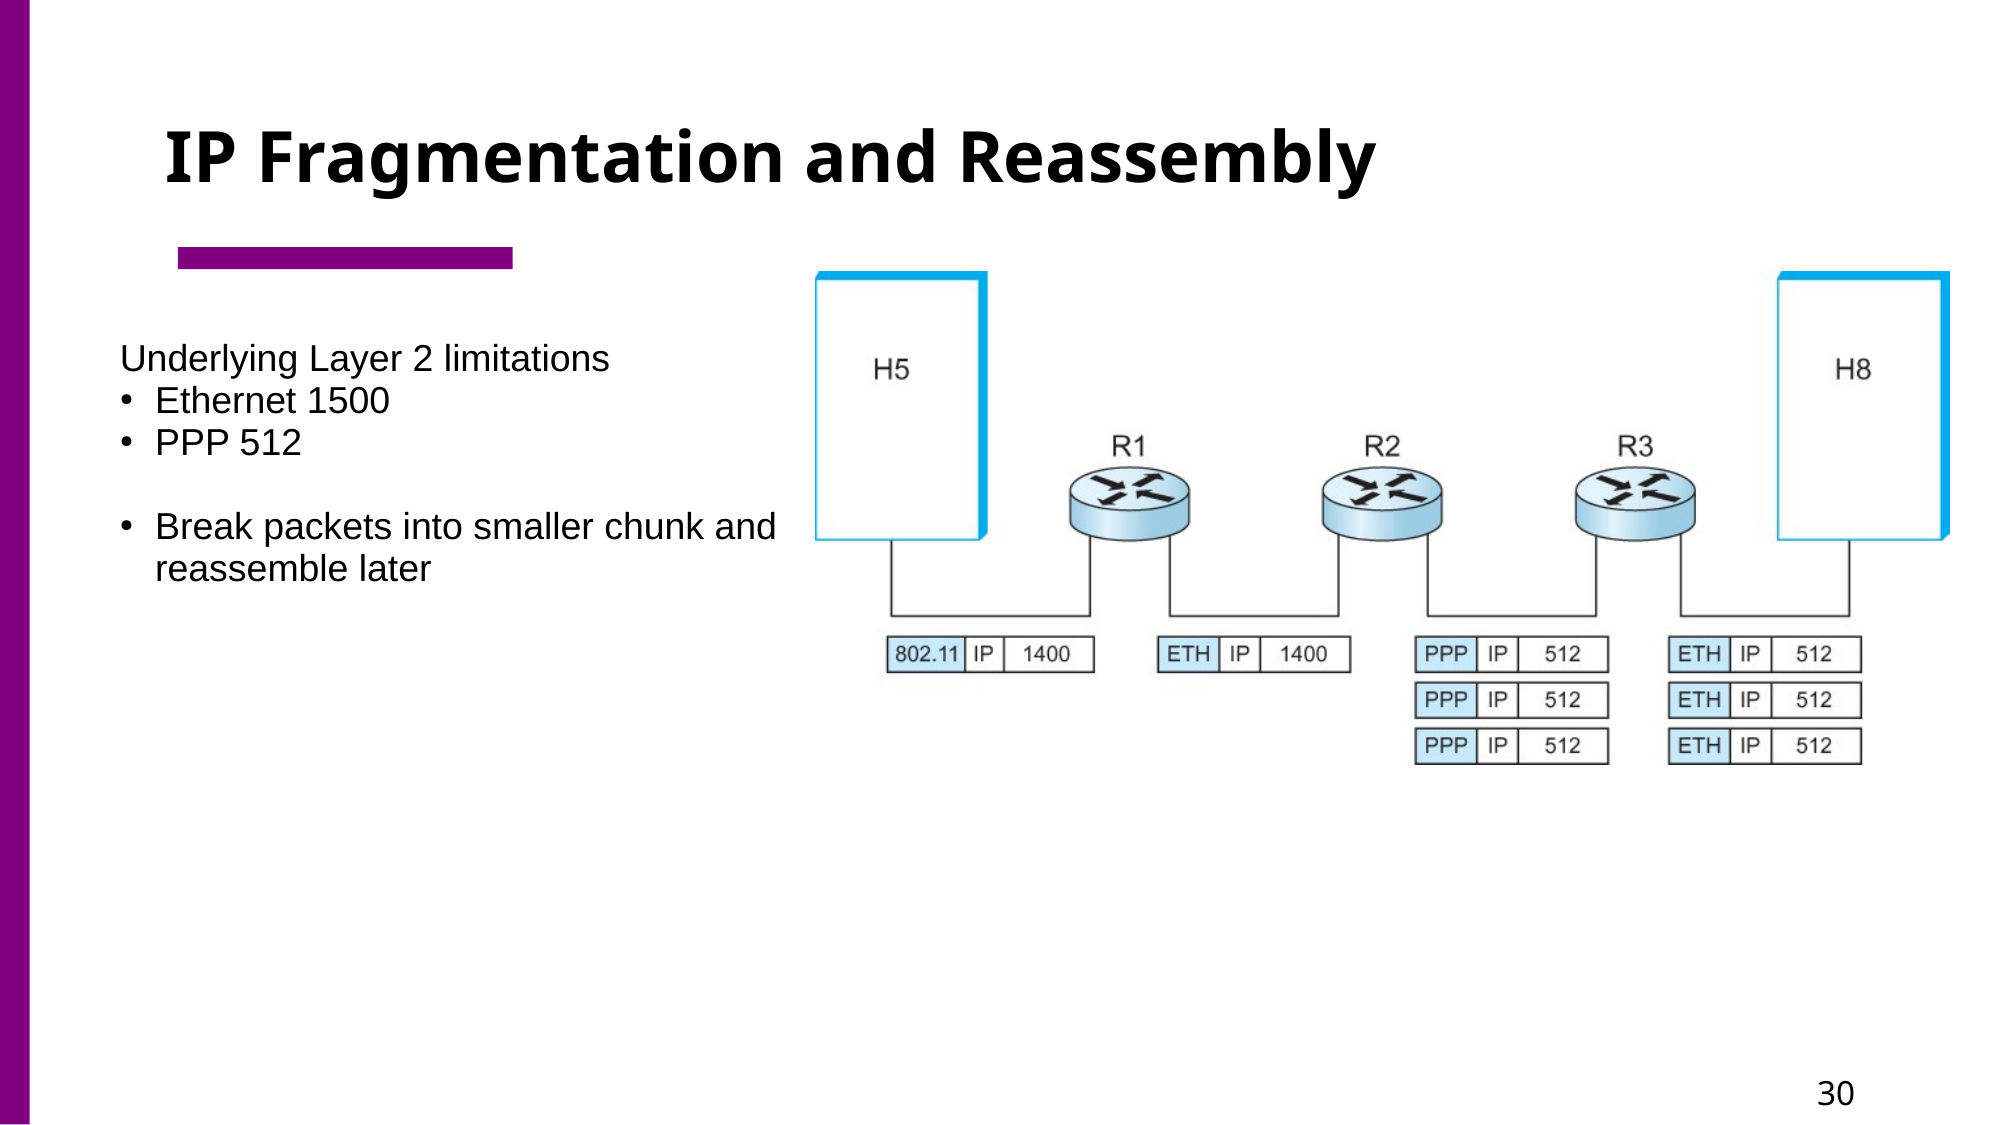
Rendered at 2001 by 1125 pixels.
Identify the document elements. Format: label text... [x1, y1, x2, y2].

text_box IP Fragmentation and Reassembly [151, 0, 1849, 212]
text_box Underlying Layer 2 limitations Ethernet 1500 PPP 512 Break packets into smaller chunk and reassemble later [105, 329, 803, 681]
picture [815, 271, 1951, 766]
